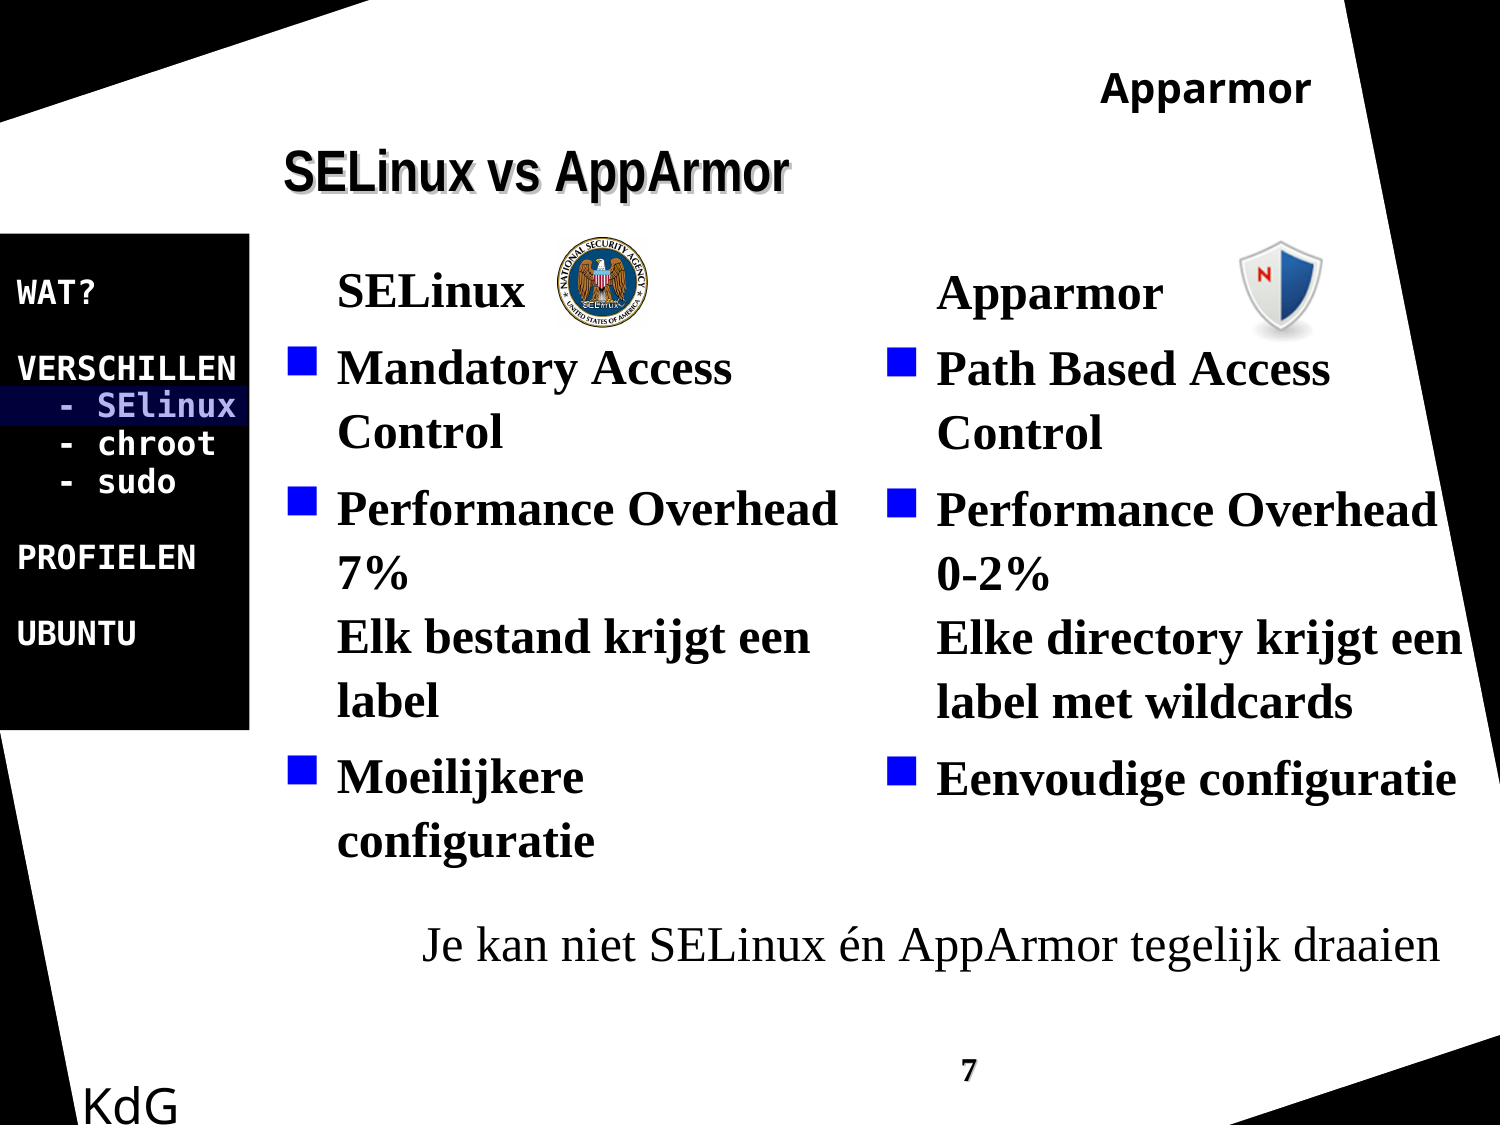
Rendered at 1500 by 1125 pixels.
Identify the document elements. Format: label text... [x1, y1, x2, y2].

picture [1217, 224, 1344, 357]
text_box Je kan niet SELinux én AppArmor tegelijk draaien [407, 894, 1457, 980]
title SELinux vs AppArmor [268, 41, 1415, 283]
list Apparmor Path Based Access Control Performance Overhead 0-2% Elke directory krijgt een label met wildcards Eenvoudige configuratie [883, 255, 1469, 844]
text_box [0, 385, 248, 427]
picture [557, 237, 648, 328]
list SELinux Mandatory Access Control Performance Overhead 7% Elk bestand krijgt een label Moeilijkere configuratie [268, 246, 854, 953]
